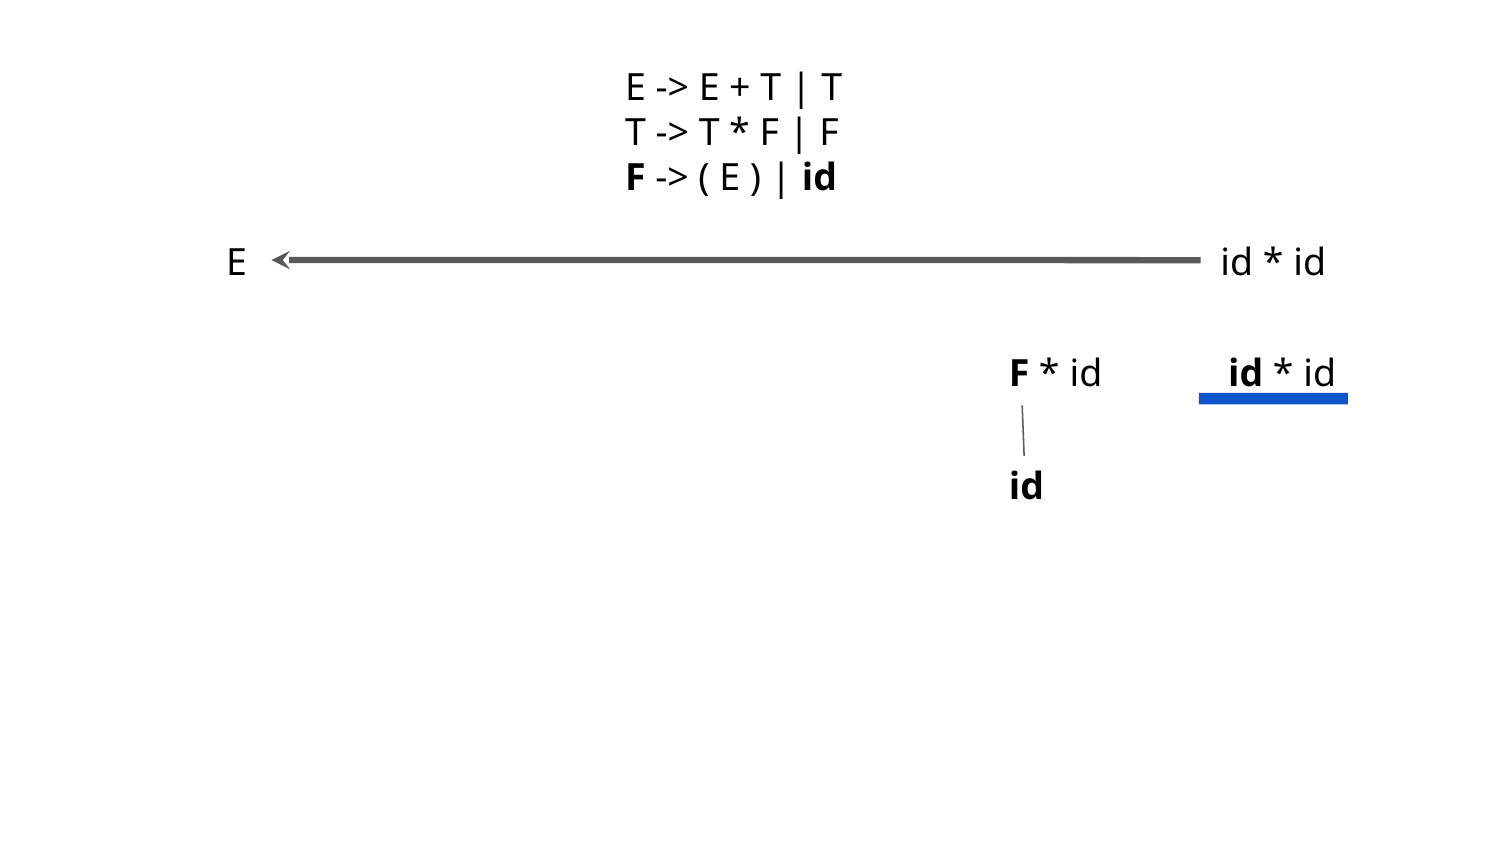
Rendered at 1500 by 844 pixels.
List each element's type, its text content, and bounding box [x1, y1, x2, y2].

text_box E [201, 227, 272, 293]
text_box id [993, 451, 1140, 517]
text_box id * id [1200, 227, 1347, 293]
text_box F * id [993, 339, 1140, 405]
text_box E -> E + T | T T -> T * F | F F -> ( E ) | id [610, 47, 961, 113]
text_box [1198, 392, 1348, 405]
text_box id * id [1213, 339, 1359, 405]
